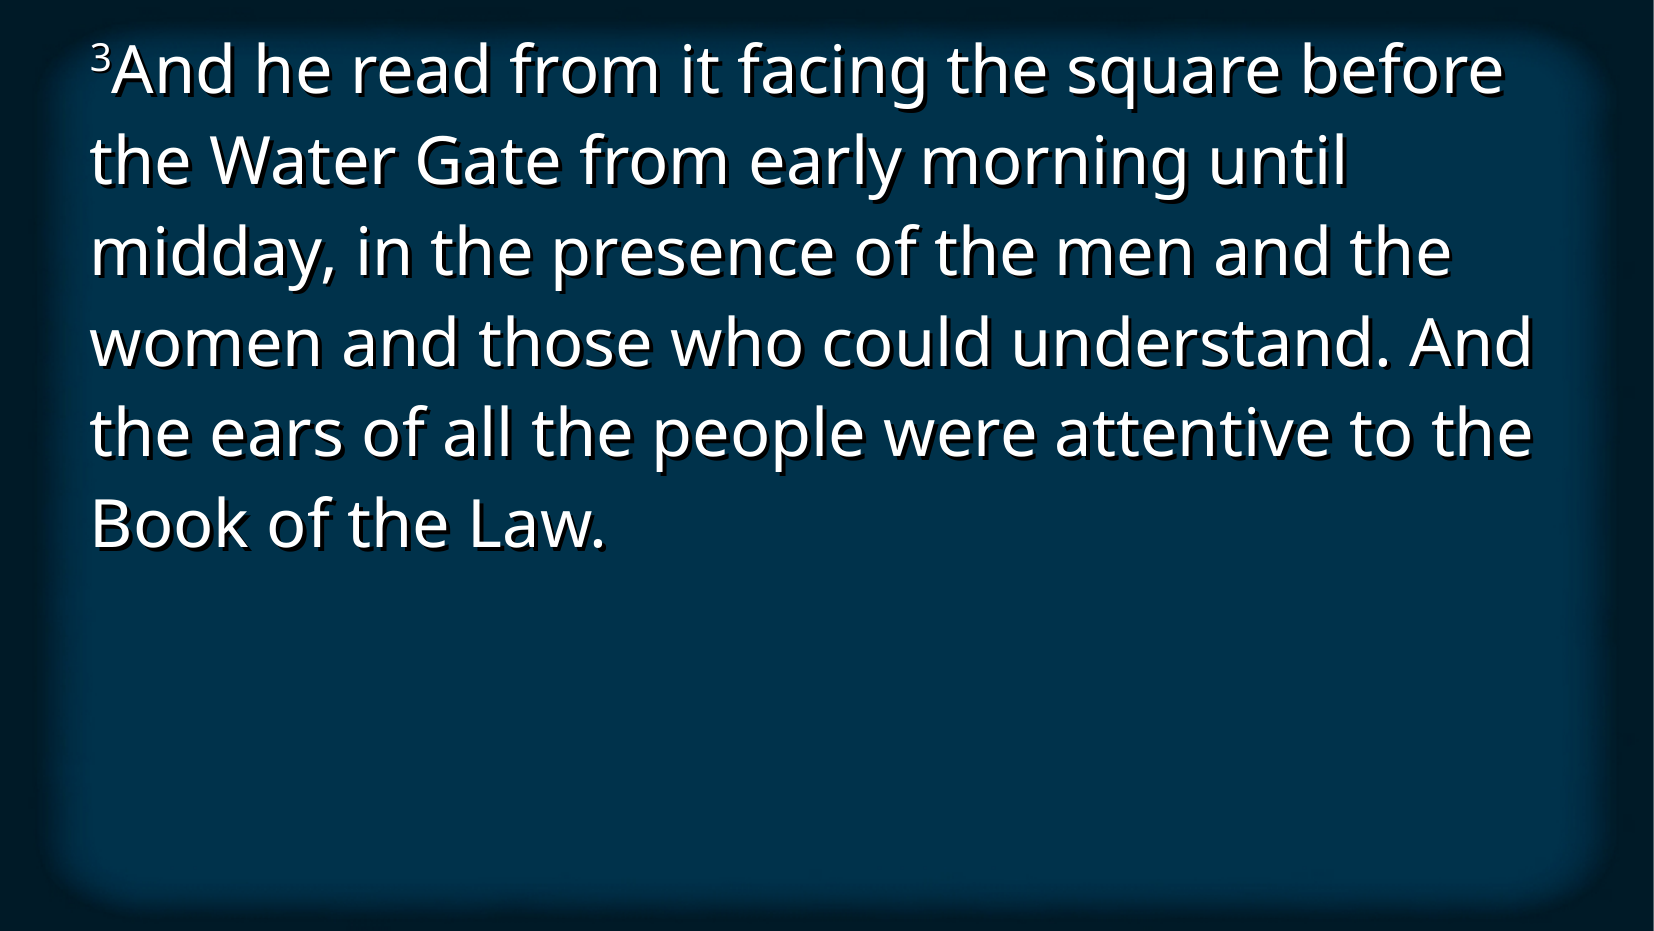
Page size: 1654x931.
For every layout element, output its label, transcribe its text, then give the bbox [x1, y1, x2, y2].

picture [0, 0, 1654, 931]
text_box 3And he read from it facing the square before the Water Gate from early morning until midday, in the presence of the men and the women and those who could understand. And the ears of all the people were attentive to the Book of the Law. [75, 15, 1576, 474]
